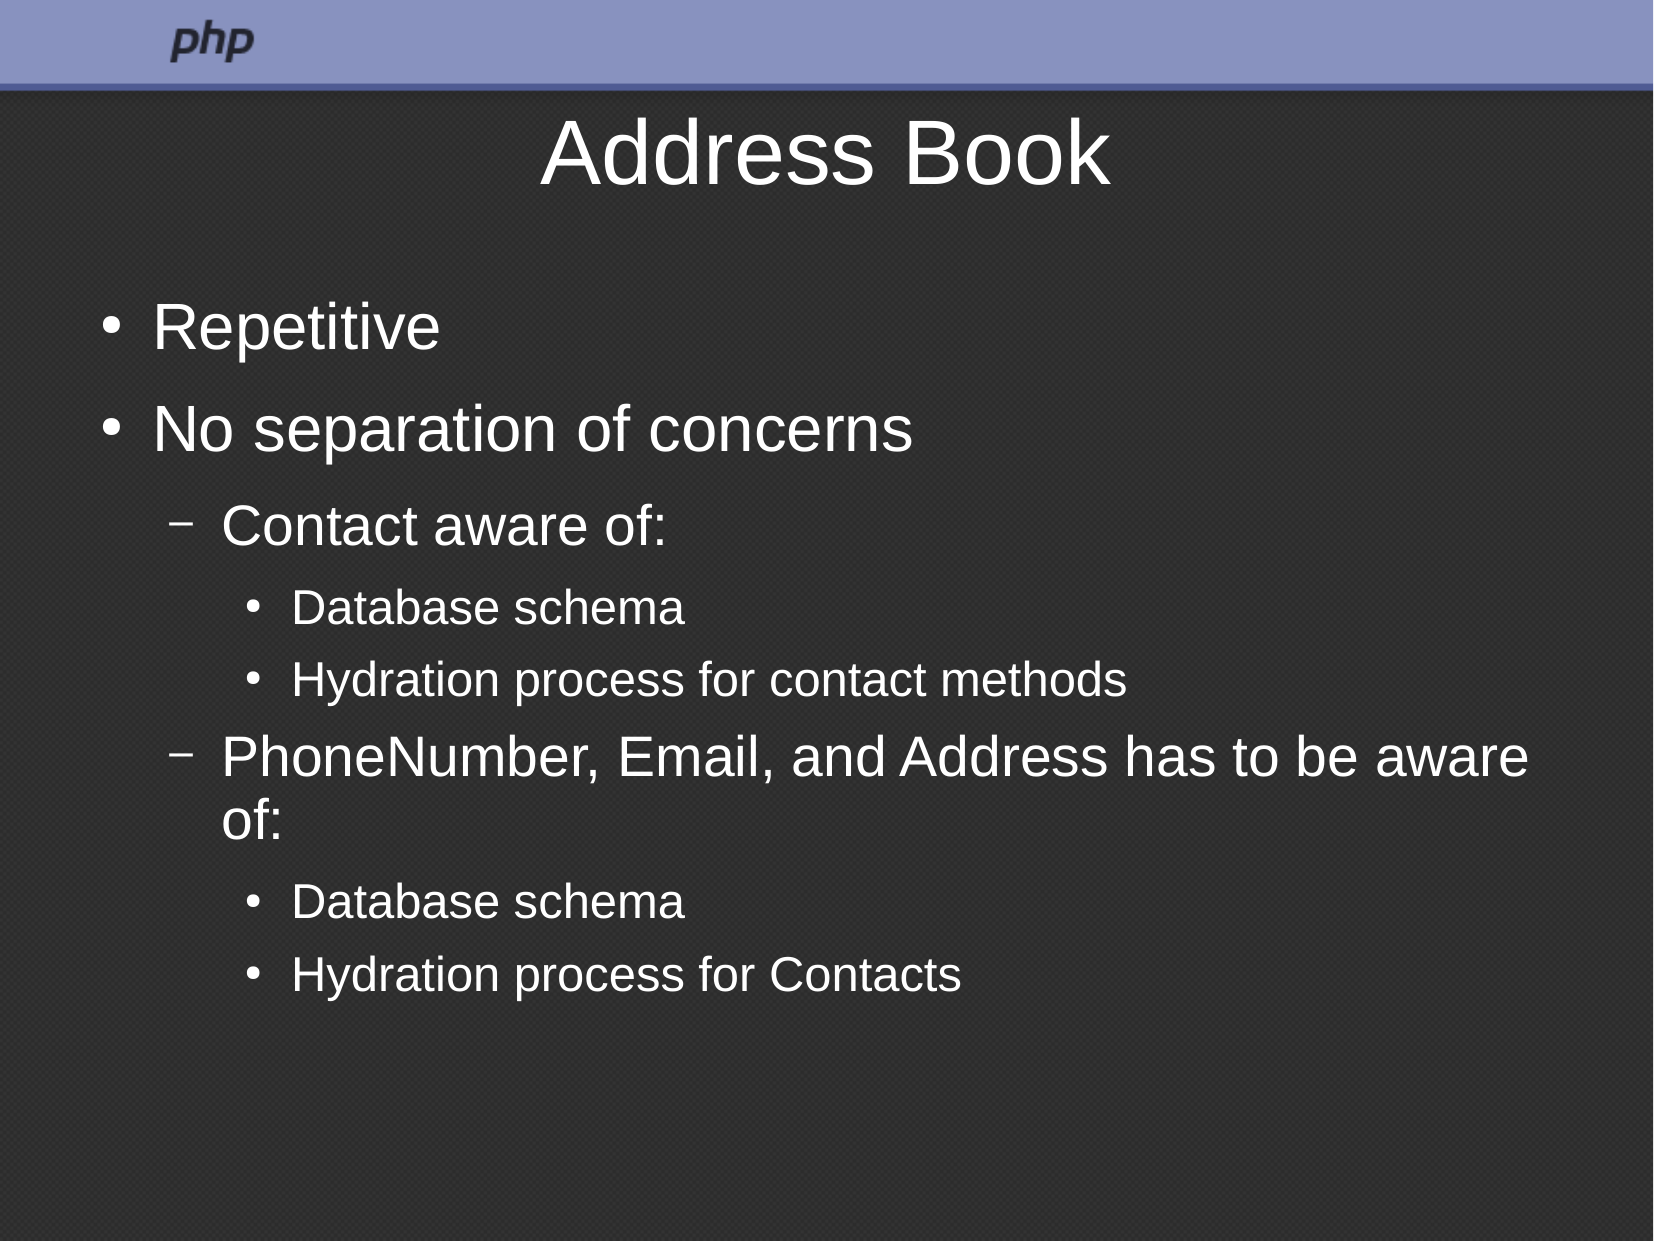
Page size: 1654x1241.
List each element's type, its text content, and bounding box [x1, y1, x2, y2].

picture [0, 0, 1654, 1241]
list Repetitive No separation of concerns Contact aware of: Database schema Hydration process for contact methods PhoneNumber, Email, and Address has to be aware of: Database schema Hydration process for Contacts [82, 290, 1571, 1010]
title Address Book [82, 49, 1571, 257]
